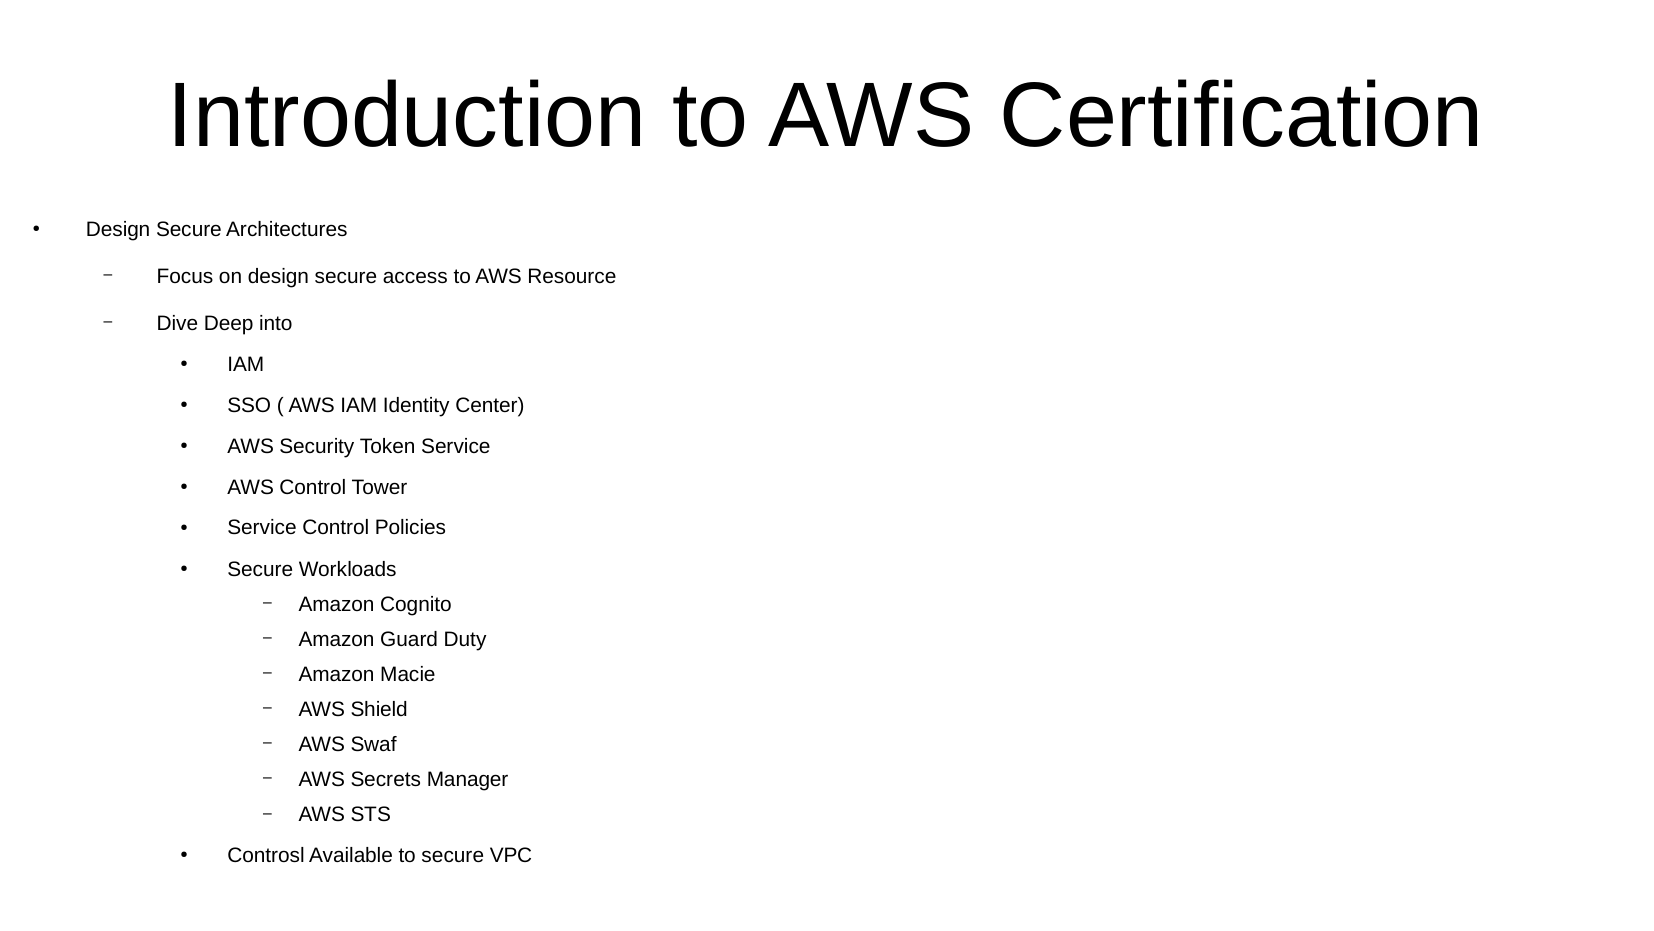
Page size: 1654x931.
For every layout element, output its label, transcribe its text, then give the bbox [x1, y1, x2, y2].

title Introduction to AWS Certification [82, 37, 1571, 193]
list Design Secure Architectures Focus on design secure access to AWS Resource Dive Deep into IAM SSO ( AWS IAM Identity Center) AWS Security Token Service AWS Control Tower Service Control Policies Secure Workloads Amazon Cognito Amazon Guard Duty Amazon Macie AWS Shield AWS Swaf AWS Secrets Manager AWS STS Controsl Available to secure VPC [15, 217, 1571, 901]
